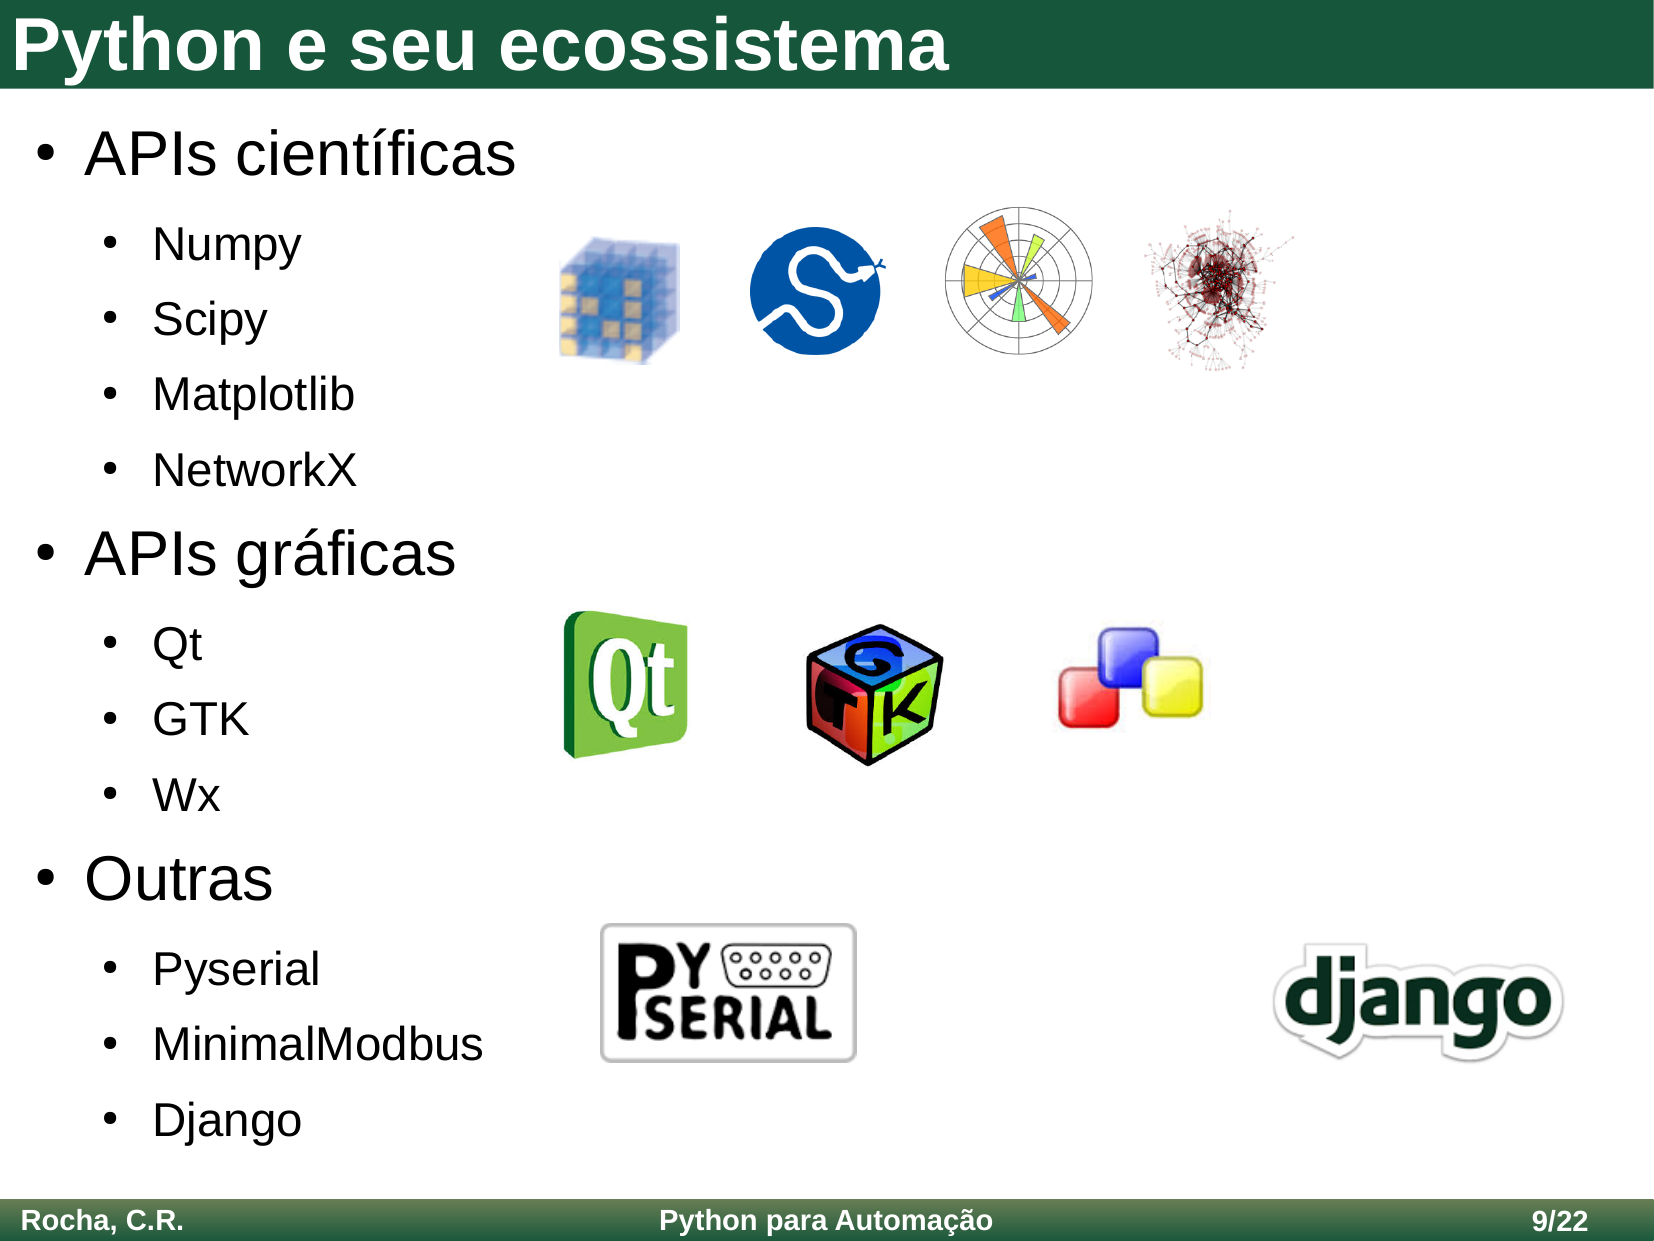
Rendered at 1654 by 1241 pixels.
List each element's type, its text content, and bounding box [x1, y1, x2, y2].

title Python e seu ecossistema [11, 0, 1625, 89]
picture [1138, 206, 1300, 373]
picture [802, 620, 945, 768]
picture [750, 227, 886, 355]
picture [544, 603, 709, 768]
picture [559, 236, 680, 365]
picture [944, 206, 1093, 355]
picture [600, 923, 857, 1063]
picture [1242, 826, 1595, 1179]
list APIs científicas Numpy Scipy Matplotlib NetworkX APIs gráficas Qt GTK Wx Outras Pyserial MinimalModbus Django [17, 118, 1625, 1152]
picture [1051, 620, 1211, 736]
